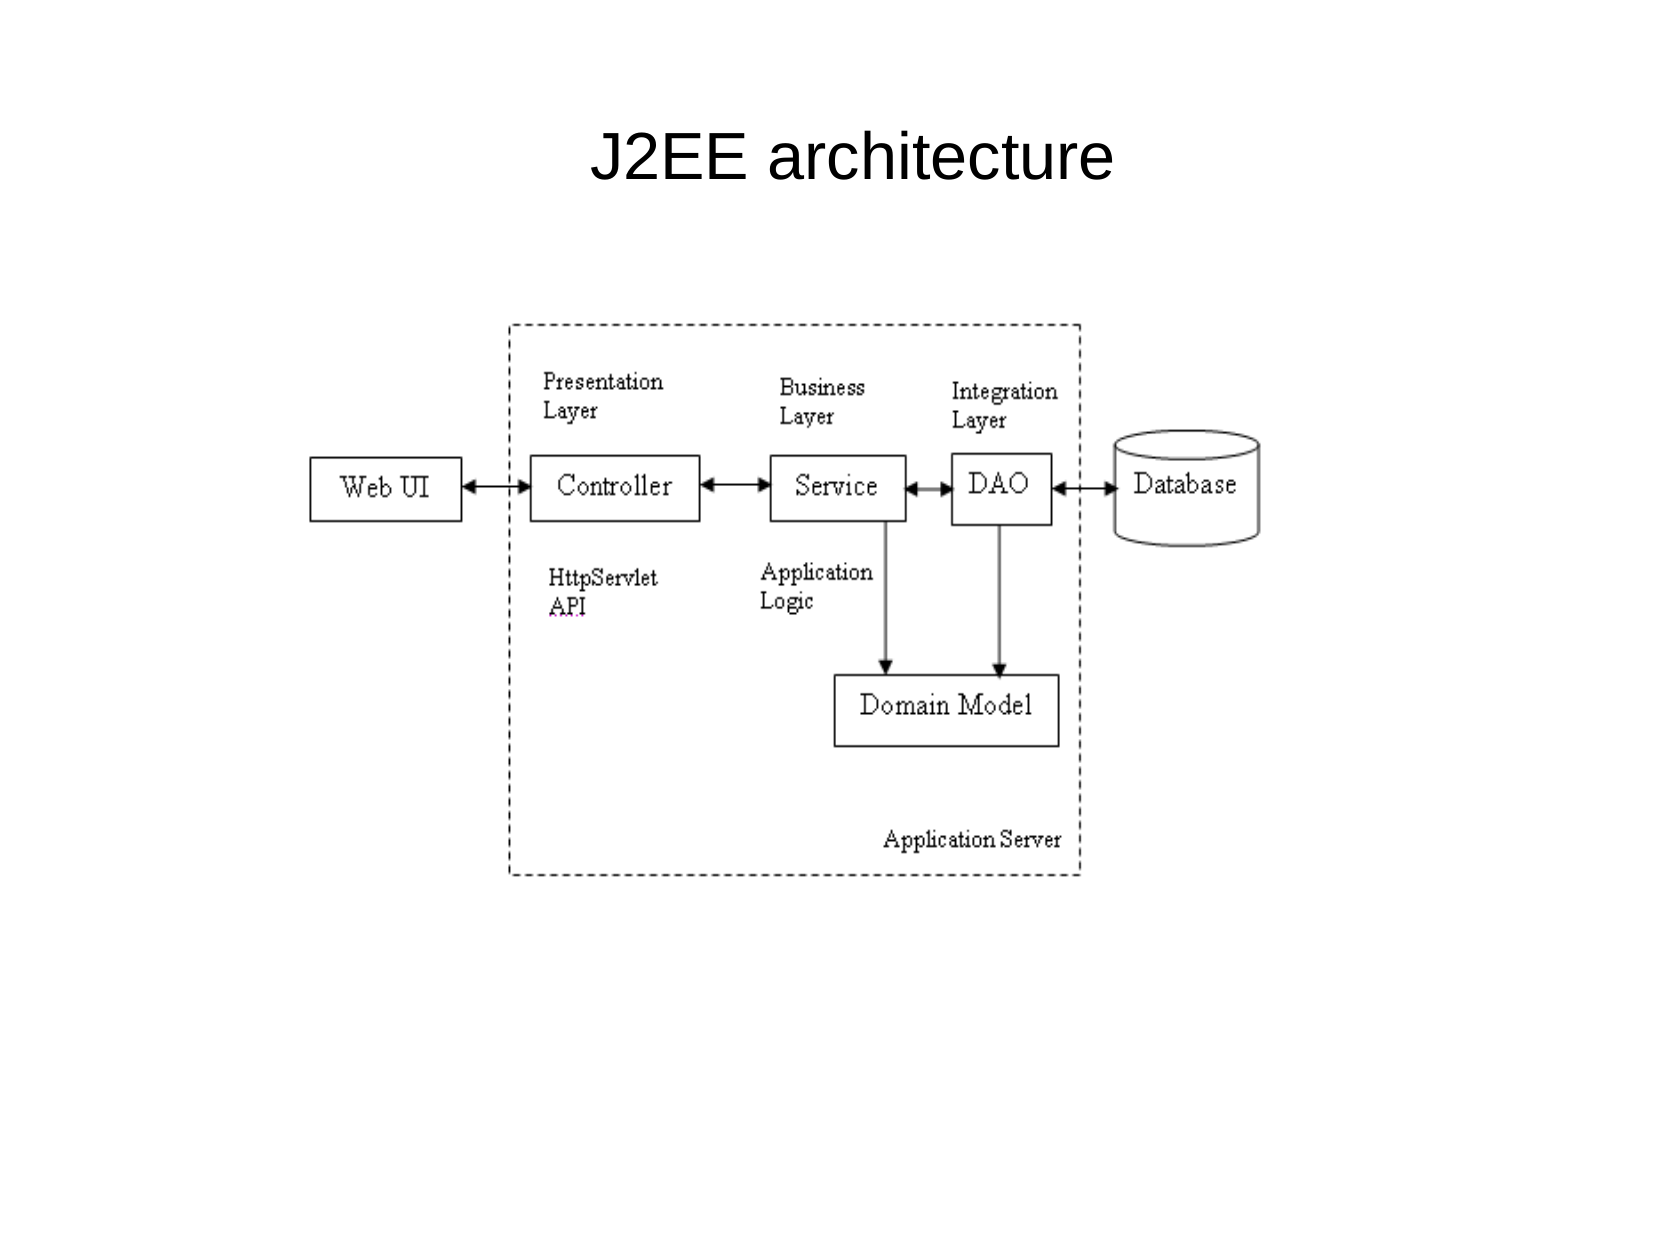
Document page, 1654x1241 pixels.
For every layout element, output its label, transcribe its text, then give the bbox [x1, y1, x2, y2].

picture [285, 284, 1291, 916]
title J2EE architecture [82, 49, 1571, 257]
